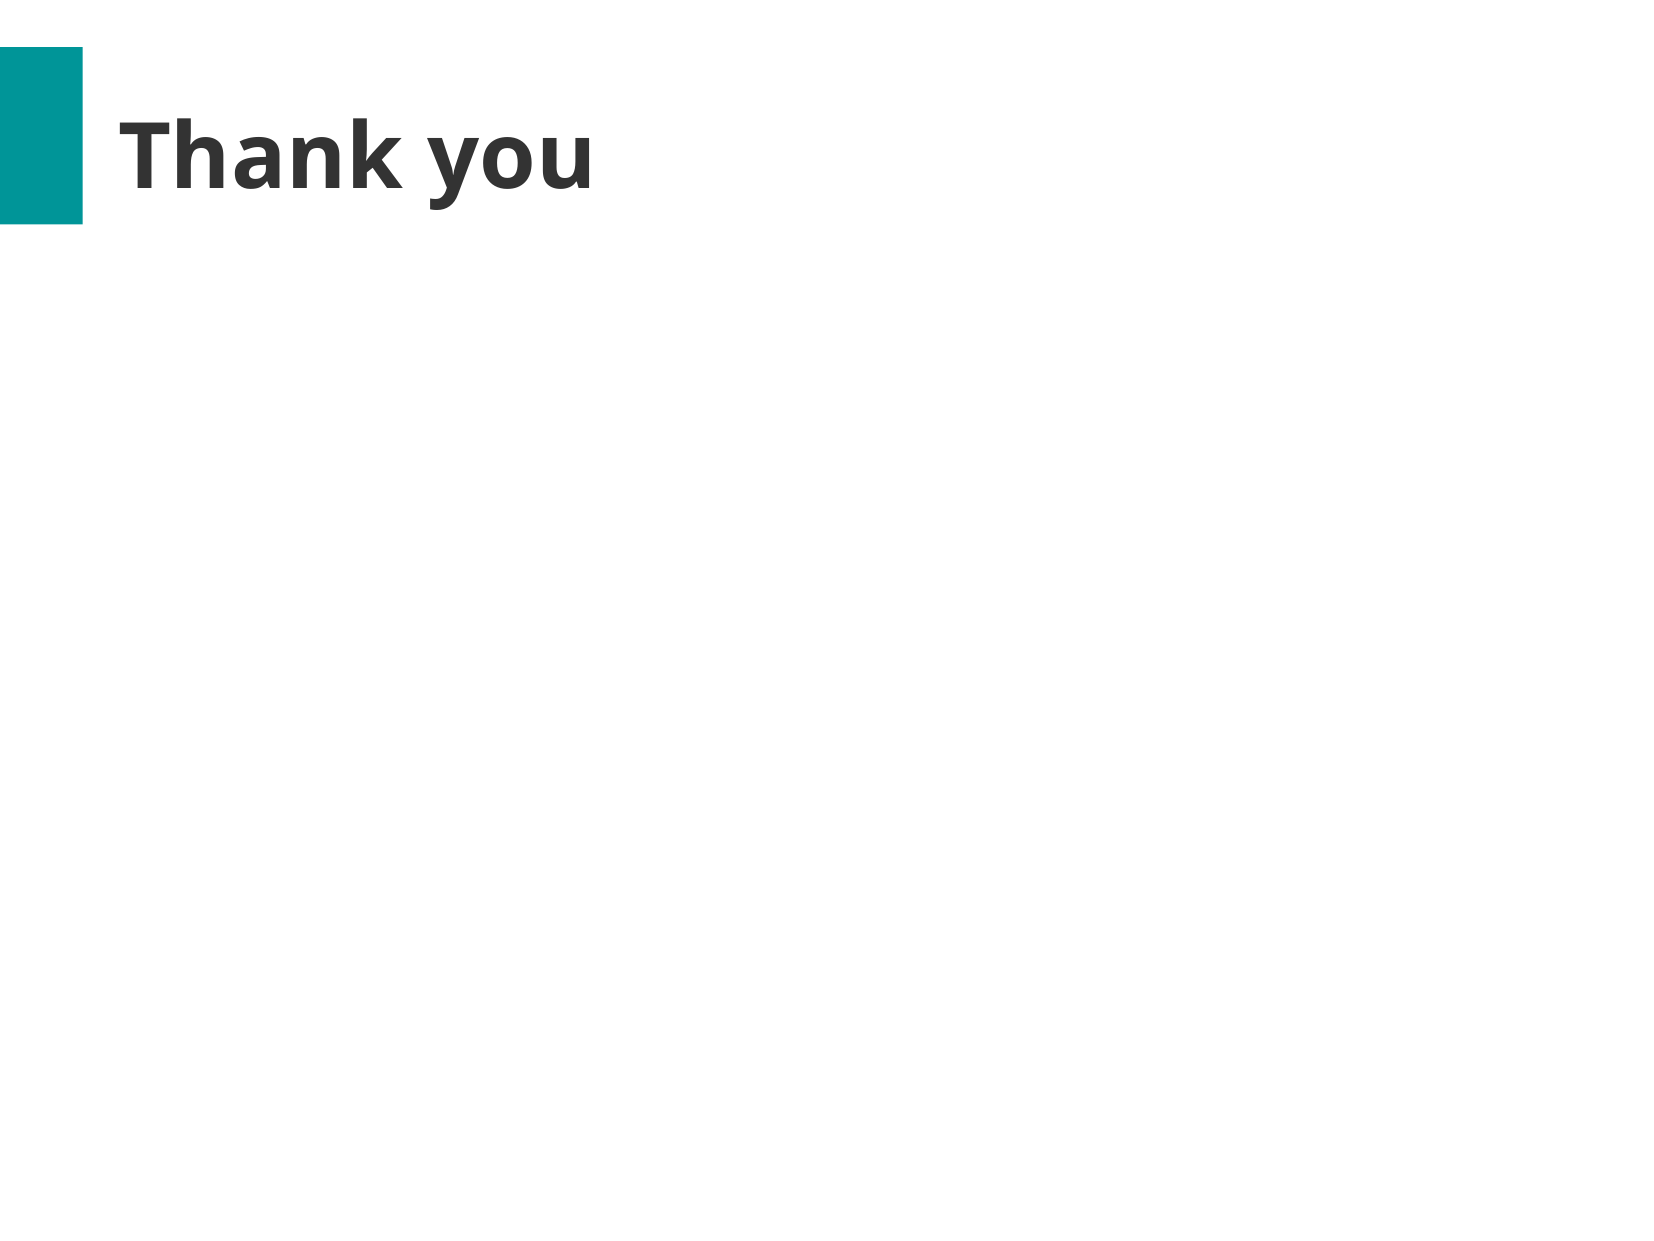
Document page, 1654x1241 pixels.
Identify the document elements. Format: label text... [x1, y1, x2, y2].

title Thank you [118, 49, 1571, 257]
